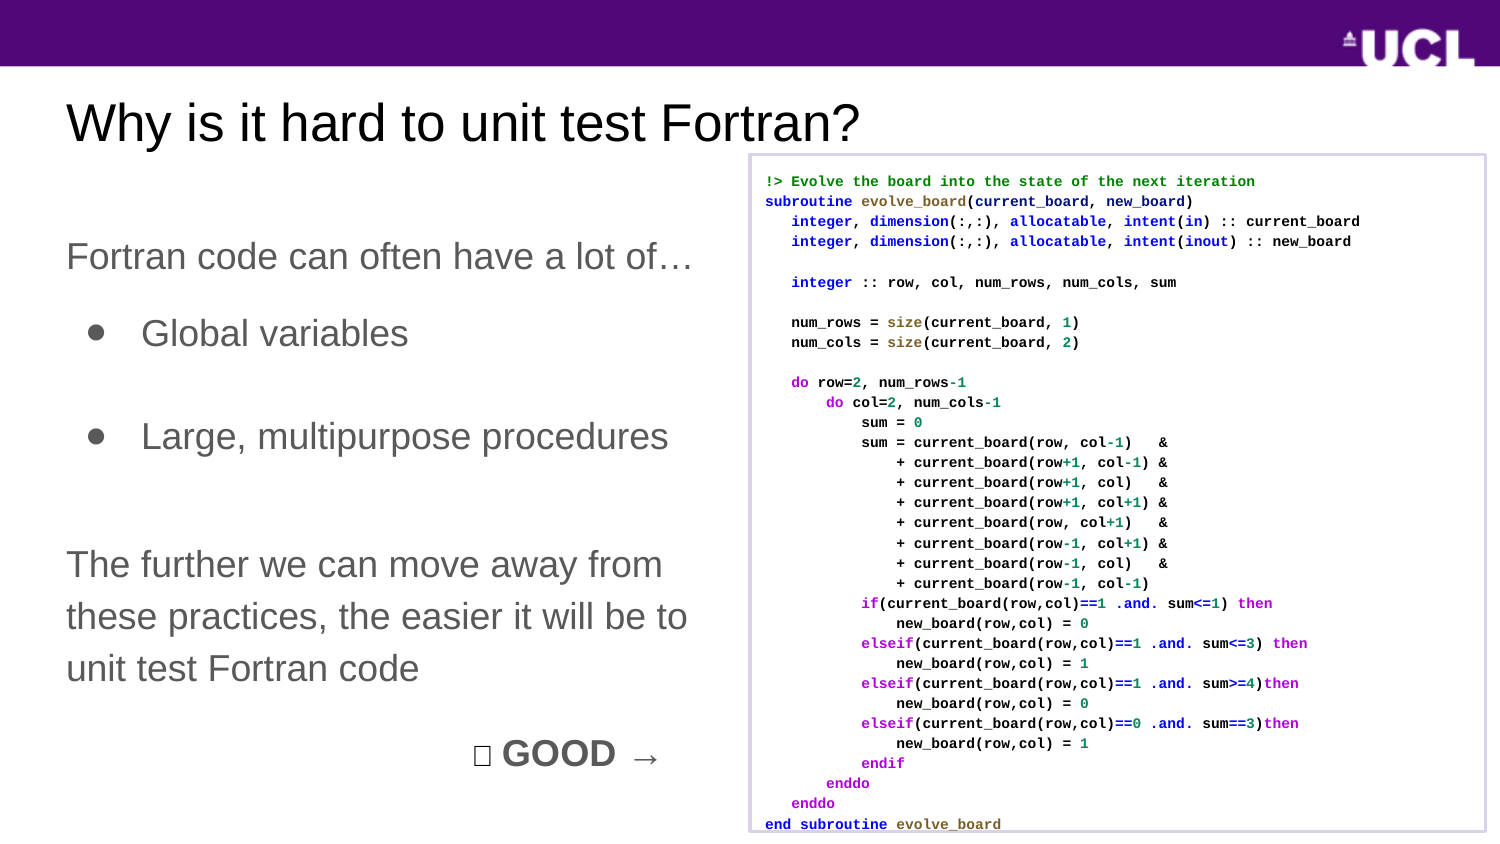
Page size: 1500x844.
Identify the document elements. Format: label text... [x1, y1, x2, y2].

title Why is it hard to unit test Fortran? [51, 72, 1449, 167]
text_box !> Evolve the board into the state of the next iteration subroutine evolve_board(current_board, new_board) integer, dimension(:,:), allocatable, intent(in) :: current_board integer, dimension(:,:), allocatable, intent(inout) :: new_board integer :: row, col, num_rows, num_cols, sum num_rows = size(current_board, 1) num_cols = size(current_board, 2) do row=2, num_rows-1 do col=2, num_cols-1 sum = 0 sum = current_board(row, col-1) & + current_board(row+1, col-1) & + current_board(row+1, col) & + current_board(row+1, col+1) & + current_board(row, col+1) & + current_board(row-1, col+1) & + current_board(row-1, col) & + current_board(row-1, col-1) if(current_board(row,col)==1 .and. sum<=1) then new_board(row,col) = 0 elseif(current_board(row,col)==1 .and. sum<=3) then new_board(row,col) = 1 elseif(current_board(row,col)==1 .and. sum>=4)then new_board(row,col) = 0 elseif(current_board(row,col)==0 .and. sum==3)then new_board(row,col) = 1 endif enddo enddo end subroutine evolve_board [750, 154, 1486, 832]
text_box ✅ GOOD → [452, 714, 691, 809]
list Fortran code can often have a lot of… Global variables Large, multipurpose procedures The further we can move away from these practices, the easier it will be to unit test Fortran code [51, 210, 750, 771]
picture [0, 0, 1500, 844]
